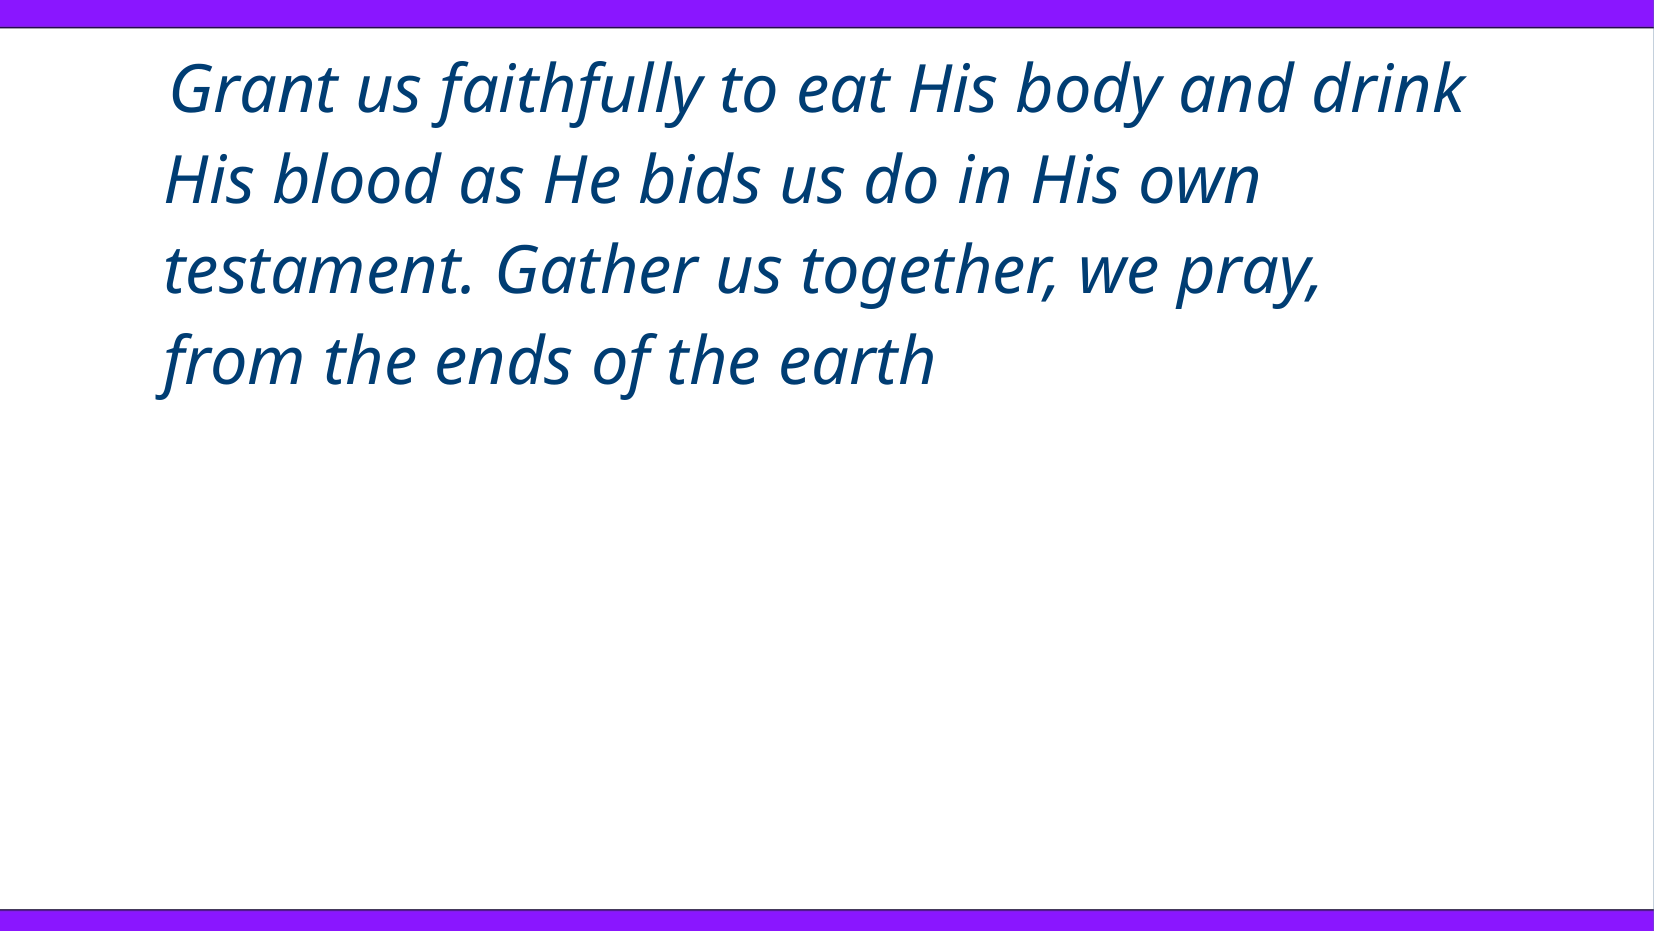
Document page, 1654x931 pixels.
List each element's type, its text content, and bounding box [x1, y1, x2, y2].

text_box Grant us faithfully to eat His body and drink His blood as He bids us do in His own testament. Gather us together, we pray, from the ends of the earth [79, 33, 1595, 404]
picture [0, 0, 1654, 931]
